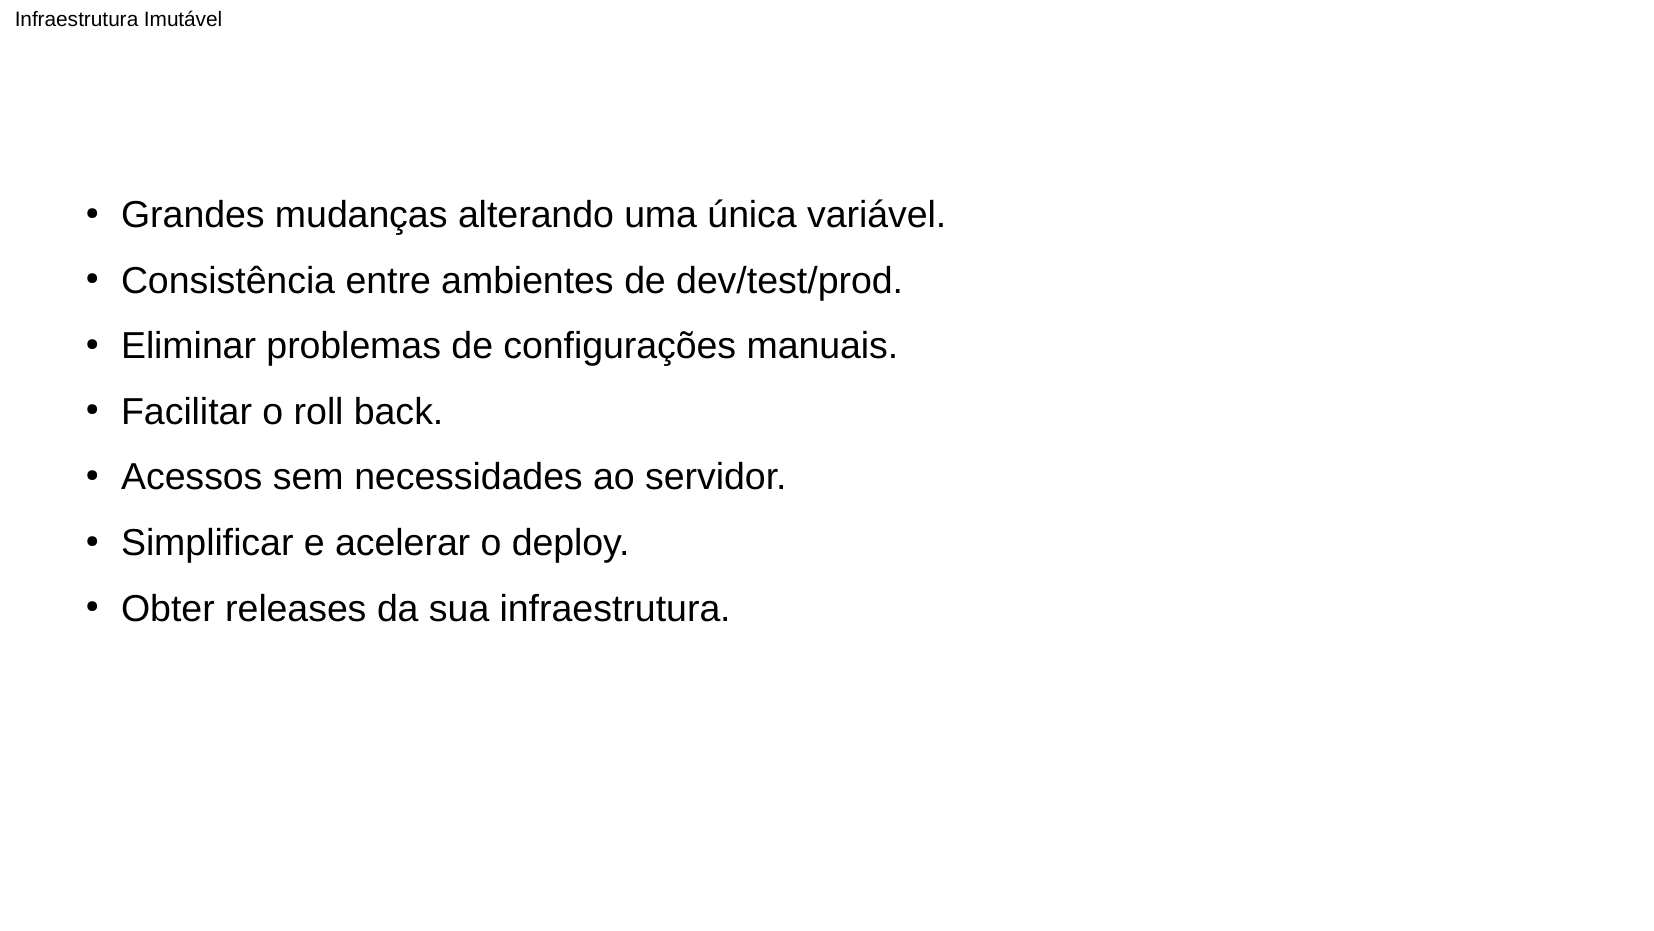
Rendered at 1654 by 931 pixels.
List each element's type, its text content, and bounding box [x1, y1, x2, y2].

text_box Grandes mudanças alterando uma única variável. Consistência entre ambientes de dev/test/prod. Eliminar problemas de configurações manuais. Facilitar o roll back. Acessos sem necessidades ao servidor. Simplificar e acelerar o deploy. Obter releases da sua infraestrutura. [70, 186, 1523, 638]
text_box Infraestrutura Imutável [0, 0, 238, 39]
